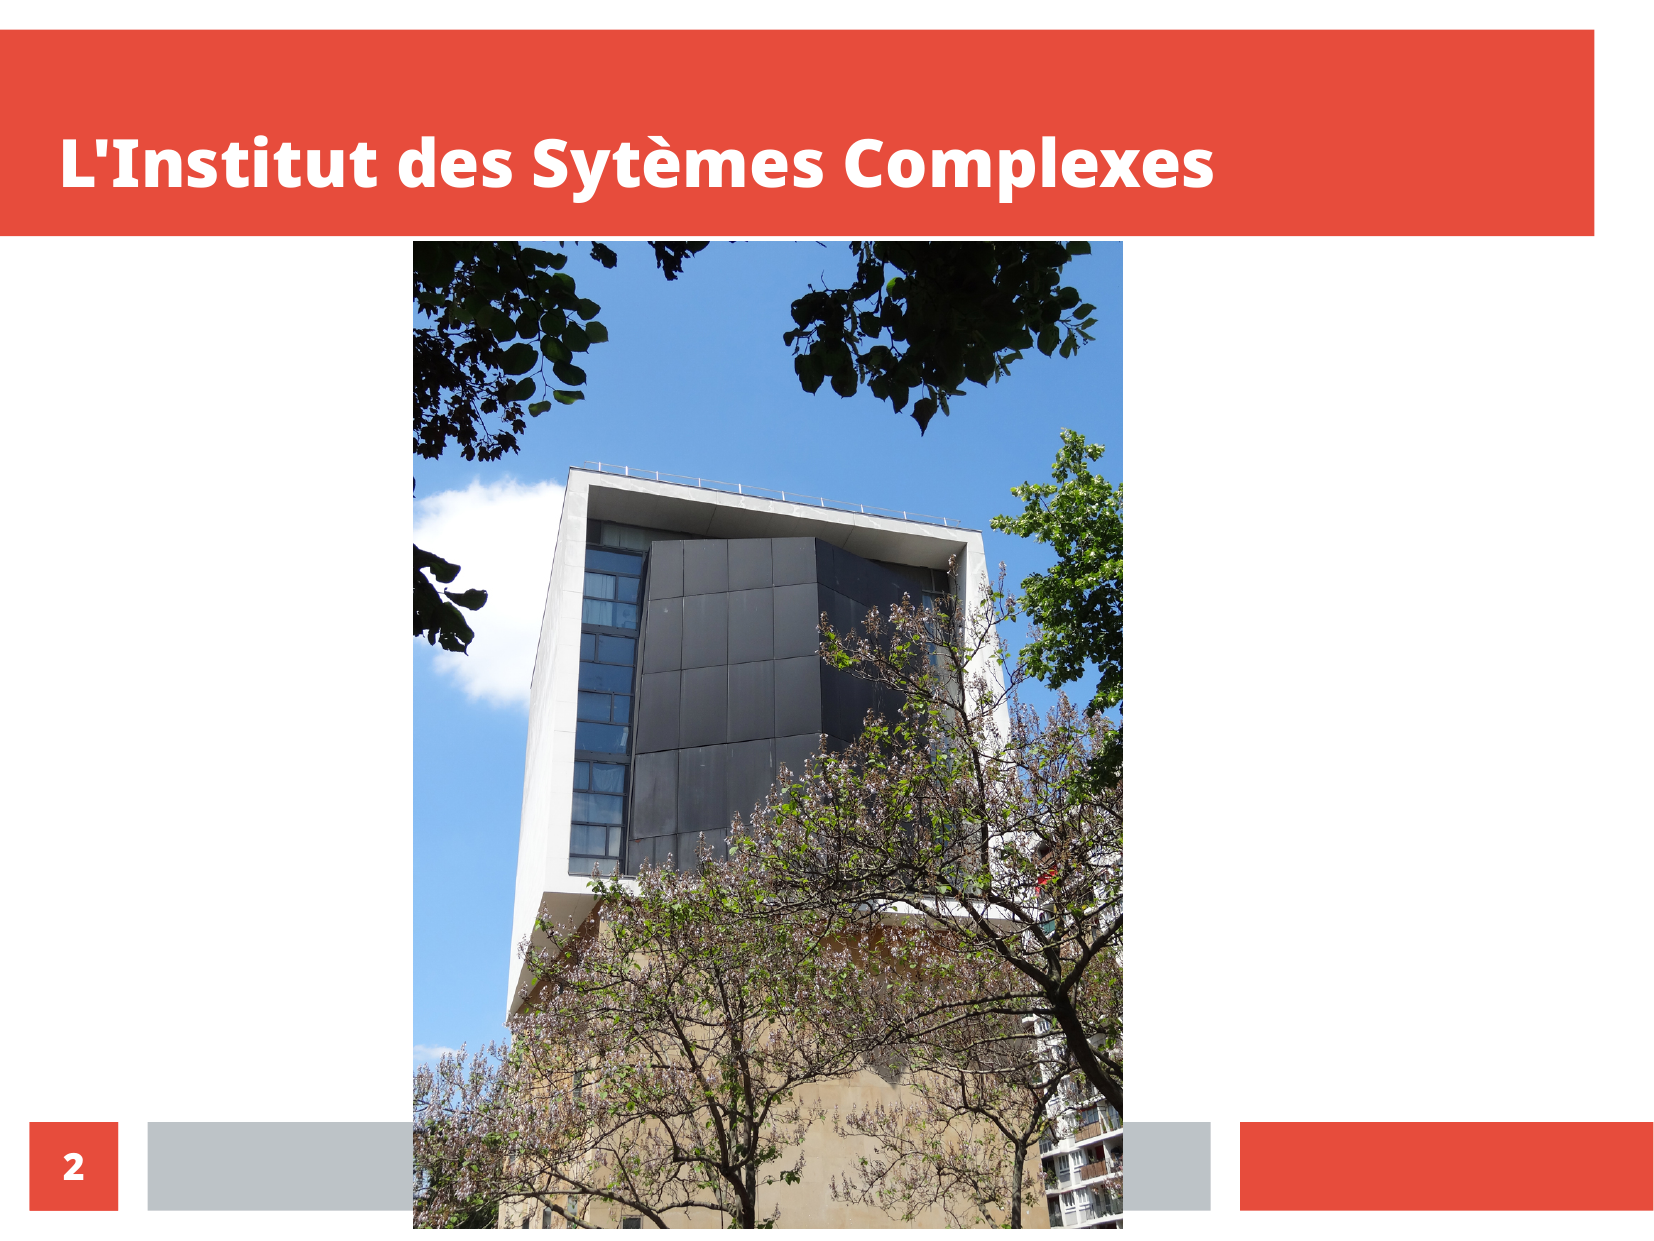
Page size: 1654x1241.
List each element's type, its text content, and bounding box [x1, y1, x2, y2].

picture [413, 241, 1123, 1229]
title L'Institut des Sytèmes Complexes [59, 59, 1595, 207]
